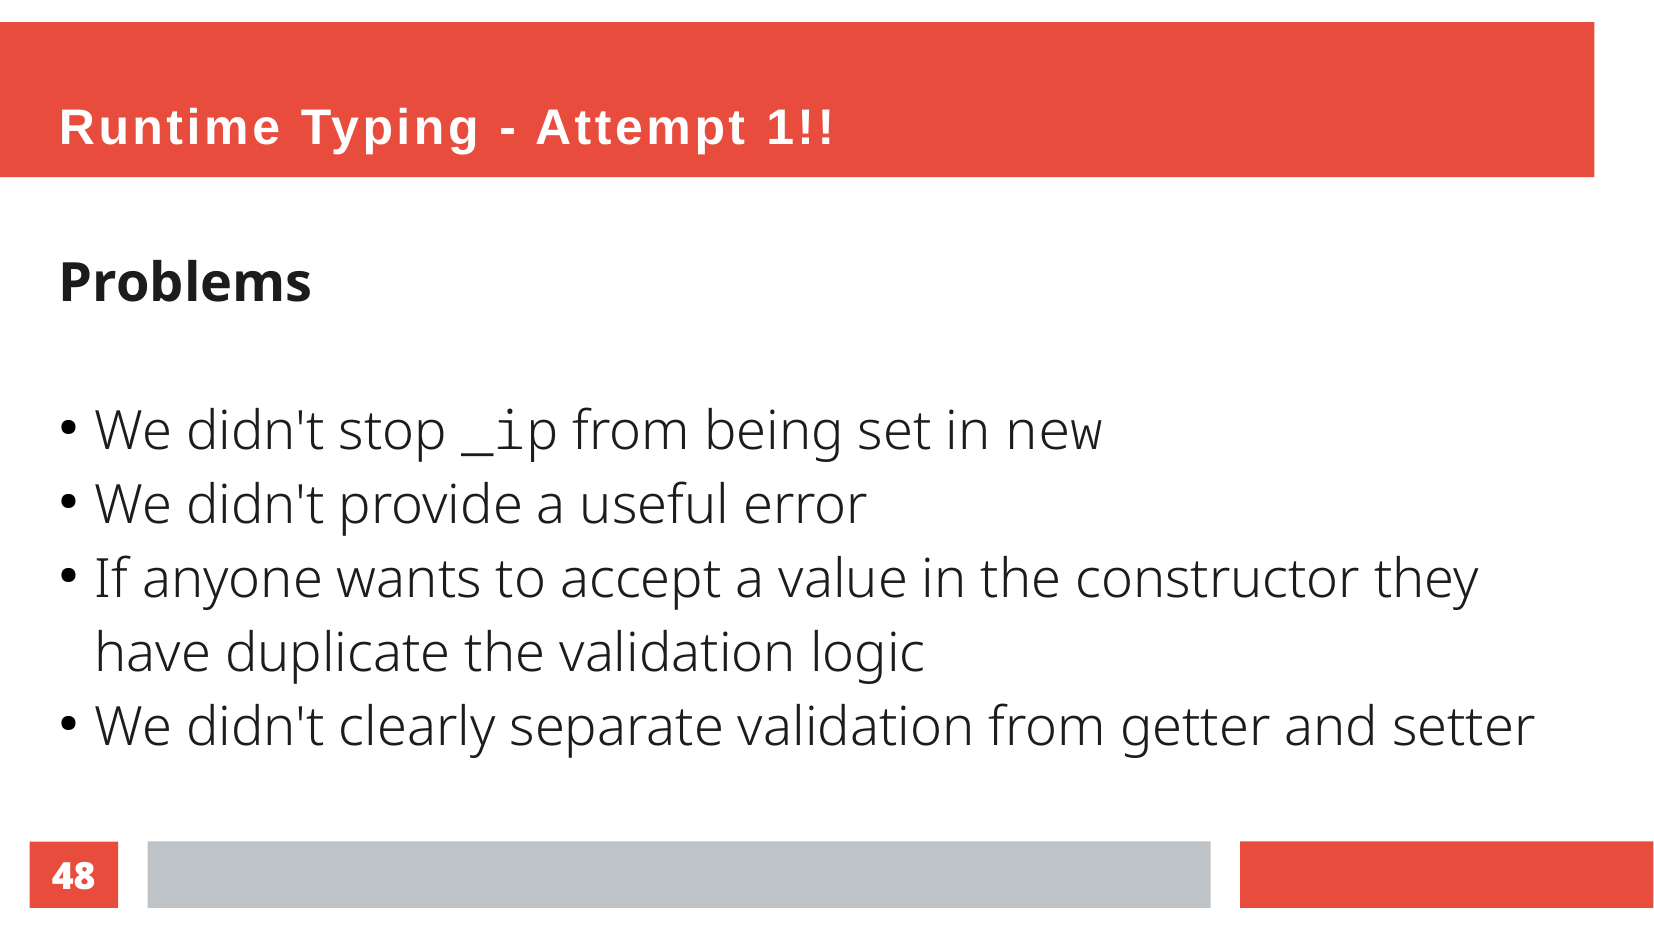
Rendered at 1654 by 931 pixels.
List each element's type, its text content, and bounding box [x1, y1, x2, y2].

subtitle Problems We didn't stop _ip from being set in new We didn't provide a useful error If anyone wants to accept a value in the constructor they have duplicate the validation logic We didn't clearly separate validation from getter and setter [59, 243, 1565, 820]
title Runtime Typing - Attempt 1!! [59, 44, 1595, 156]
